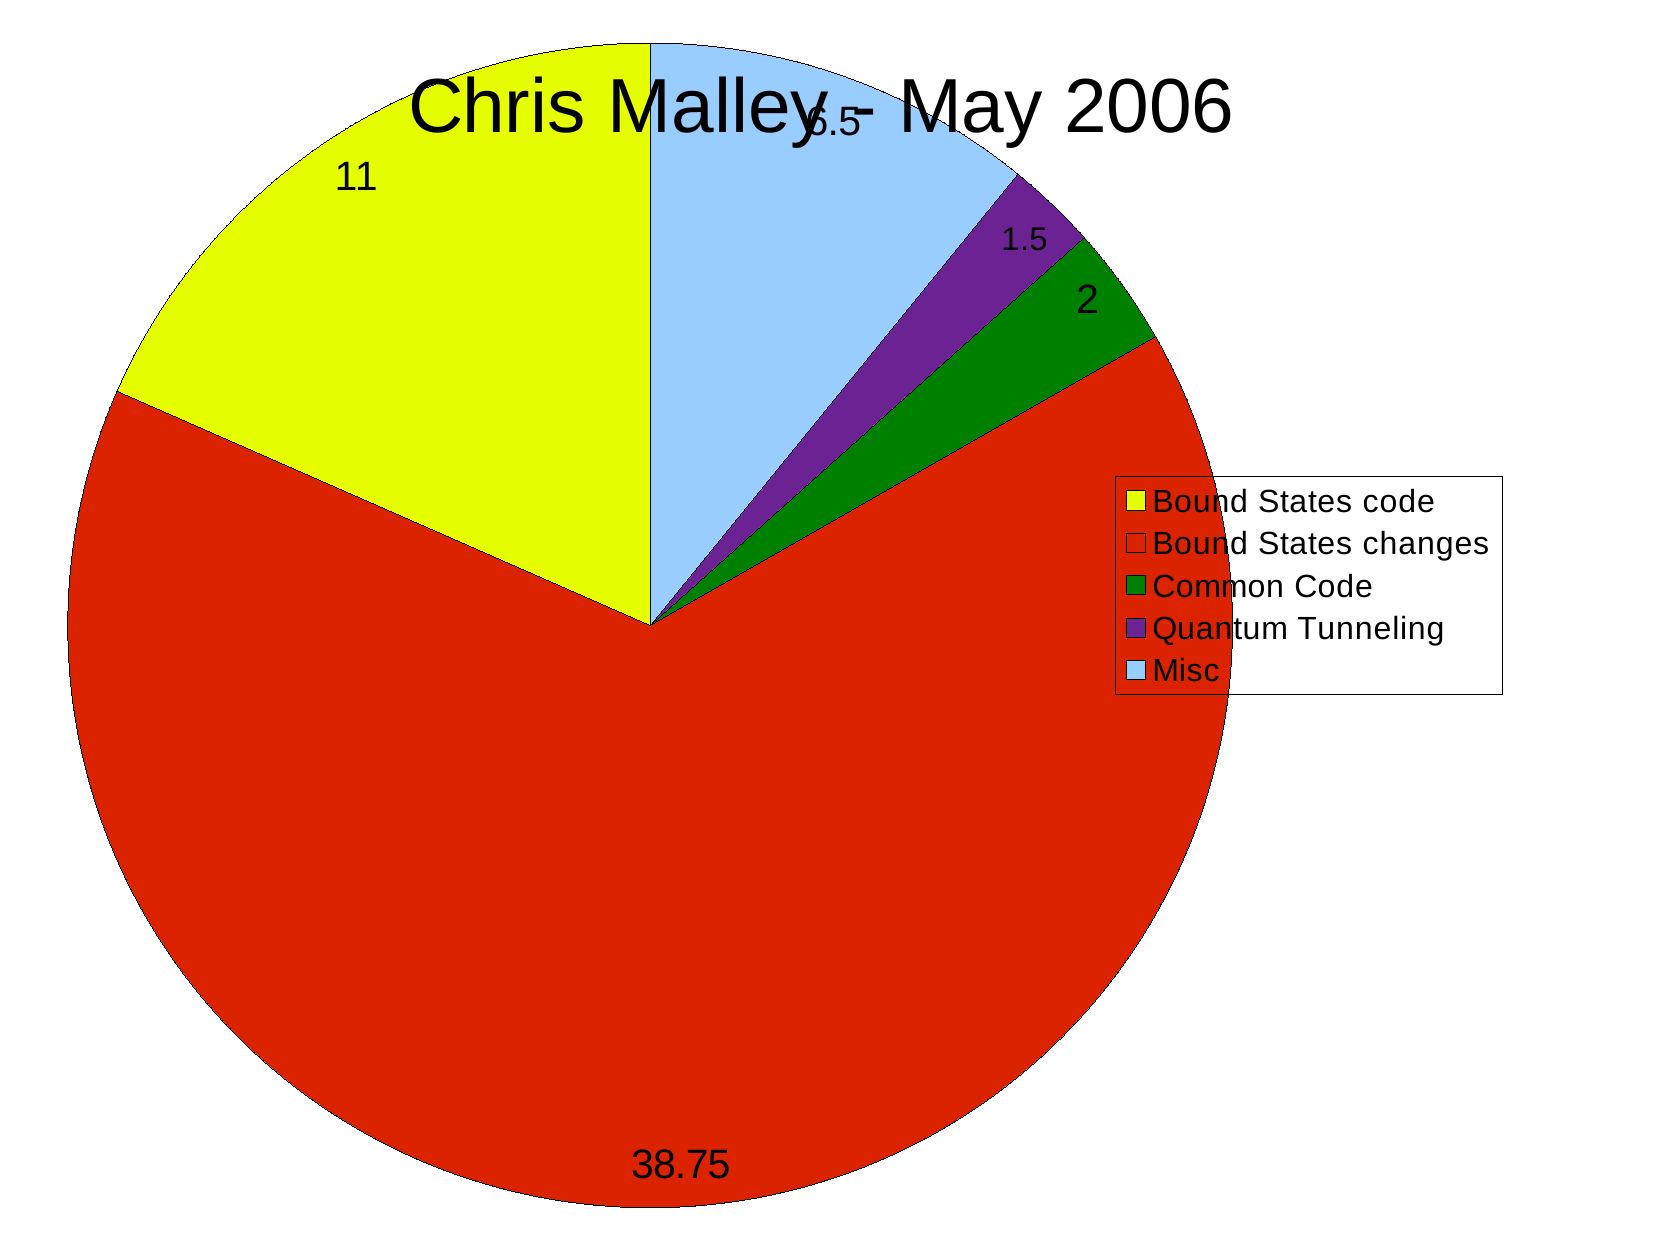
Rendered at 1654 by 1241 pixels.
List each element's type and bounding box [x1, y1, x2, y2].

chart [26, 31, 1635, 1208]
